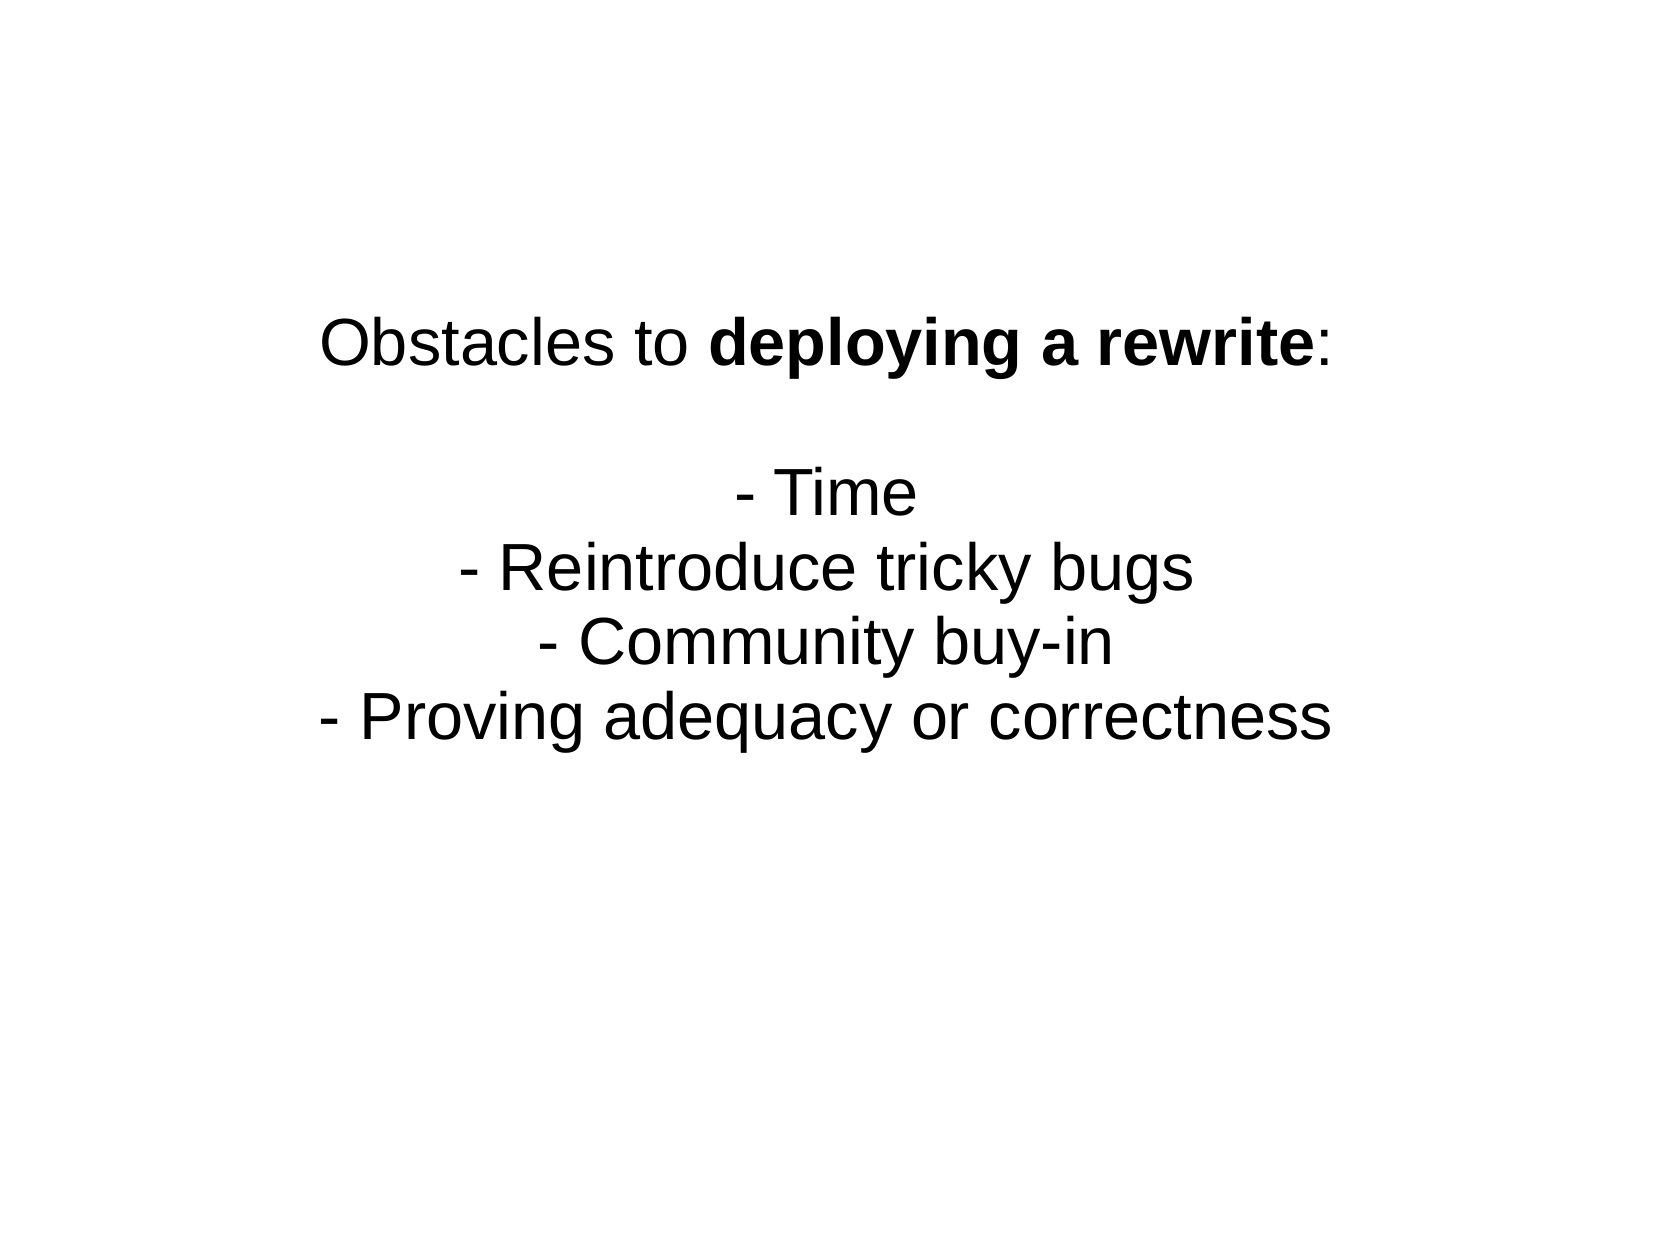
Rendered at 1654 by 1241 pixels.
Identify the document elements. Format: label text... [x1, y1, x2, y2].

subtitle Obstacles to deploying a rewrite: - Time - Reintroduce tricky bugs - Community buy-in - Proving adequacy or correctness [82, 49, 1571, 1010]
